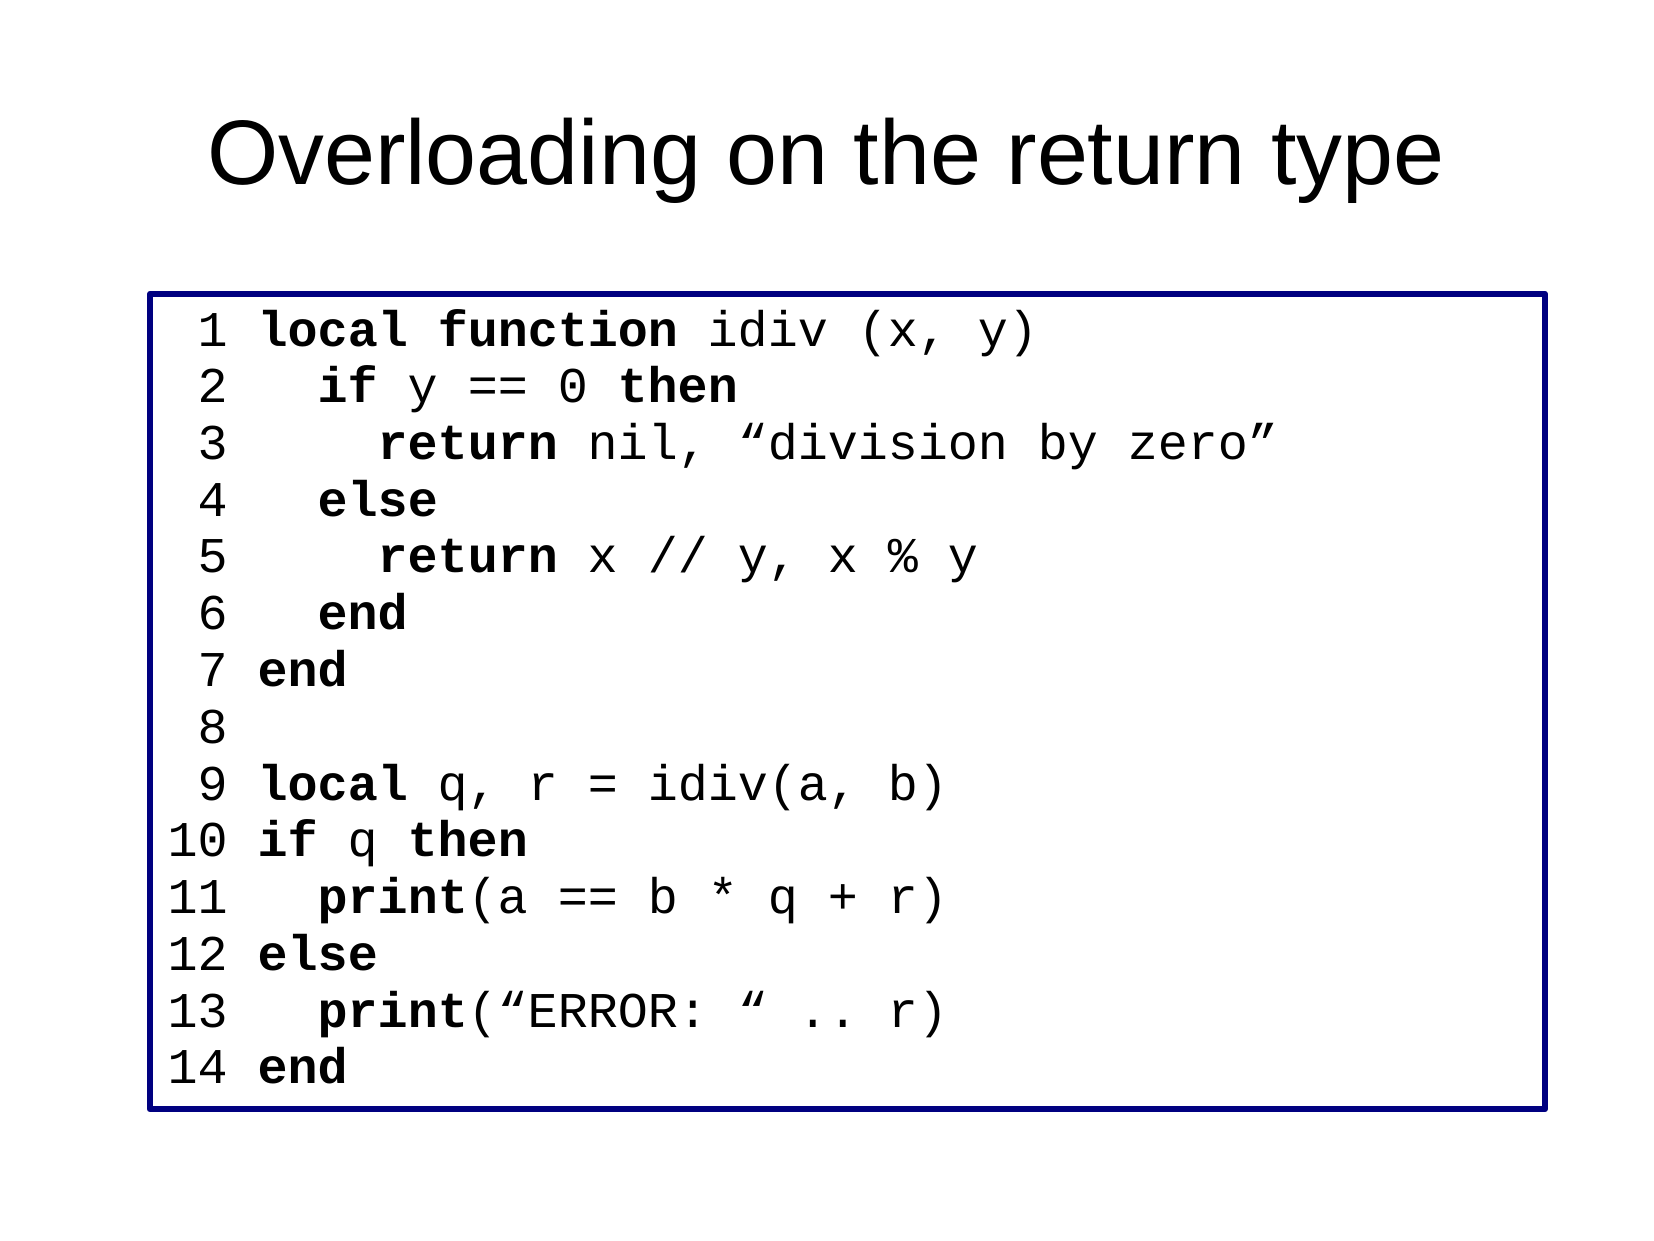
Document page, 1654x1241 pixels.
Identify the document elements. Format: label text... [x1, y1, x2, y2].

text_box 1 local function idiv (x, y) 2 if y == 0 then 3 return nil, “division by zero” 4 else 5 return x // y, x % y 6 end 7 end 8 9 local q, r = idiv(a, b) 10 if q then 11 print(a == b * q + r) 12 else 13 print(“ERROR: “ .. r) 14 end [150, 293, 1546, 1015]
title Overloading on the return type [82, 49, 1571, 257]
